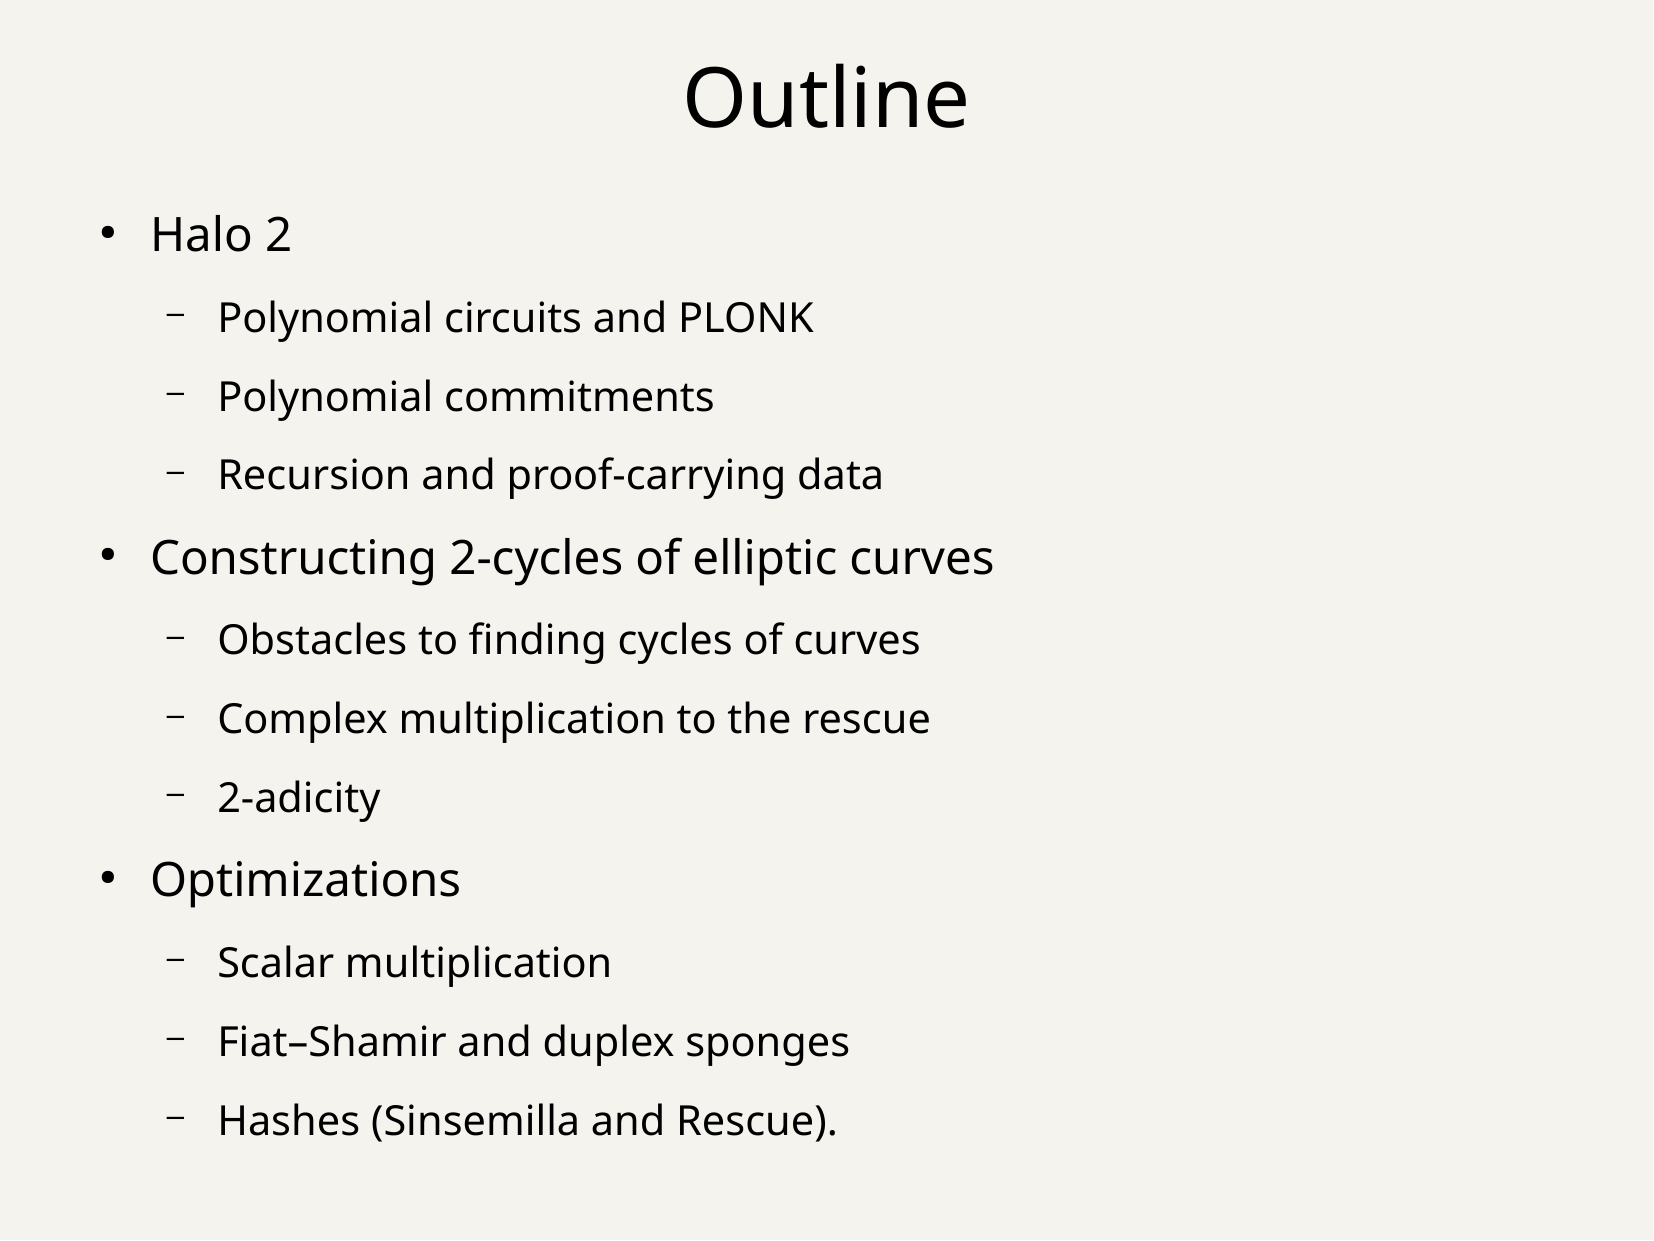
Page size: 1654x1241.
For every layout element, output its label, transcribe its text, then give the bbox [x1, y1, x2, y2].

list Halo 2 Polynomial circuits and PLONK Polynomial commitments Recursion and proof-carrying data Constructing 2-cycles of elliptic curves Obstacles to finding cycles of curves Complex multiplication to the rescue 2-adicity Optimizations Scalar multiplication Fiat–Shamir and duplex sponges Hashes (Sinsemilla and Rescue). [82, 200, 1583, 1158]
title Outline [82, 25, 1571, 166]
